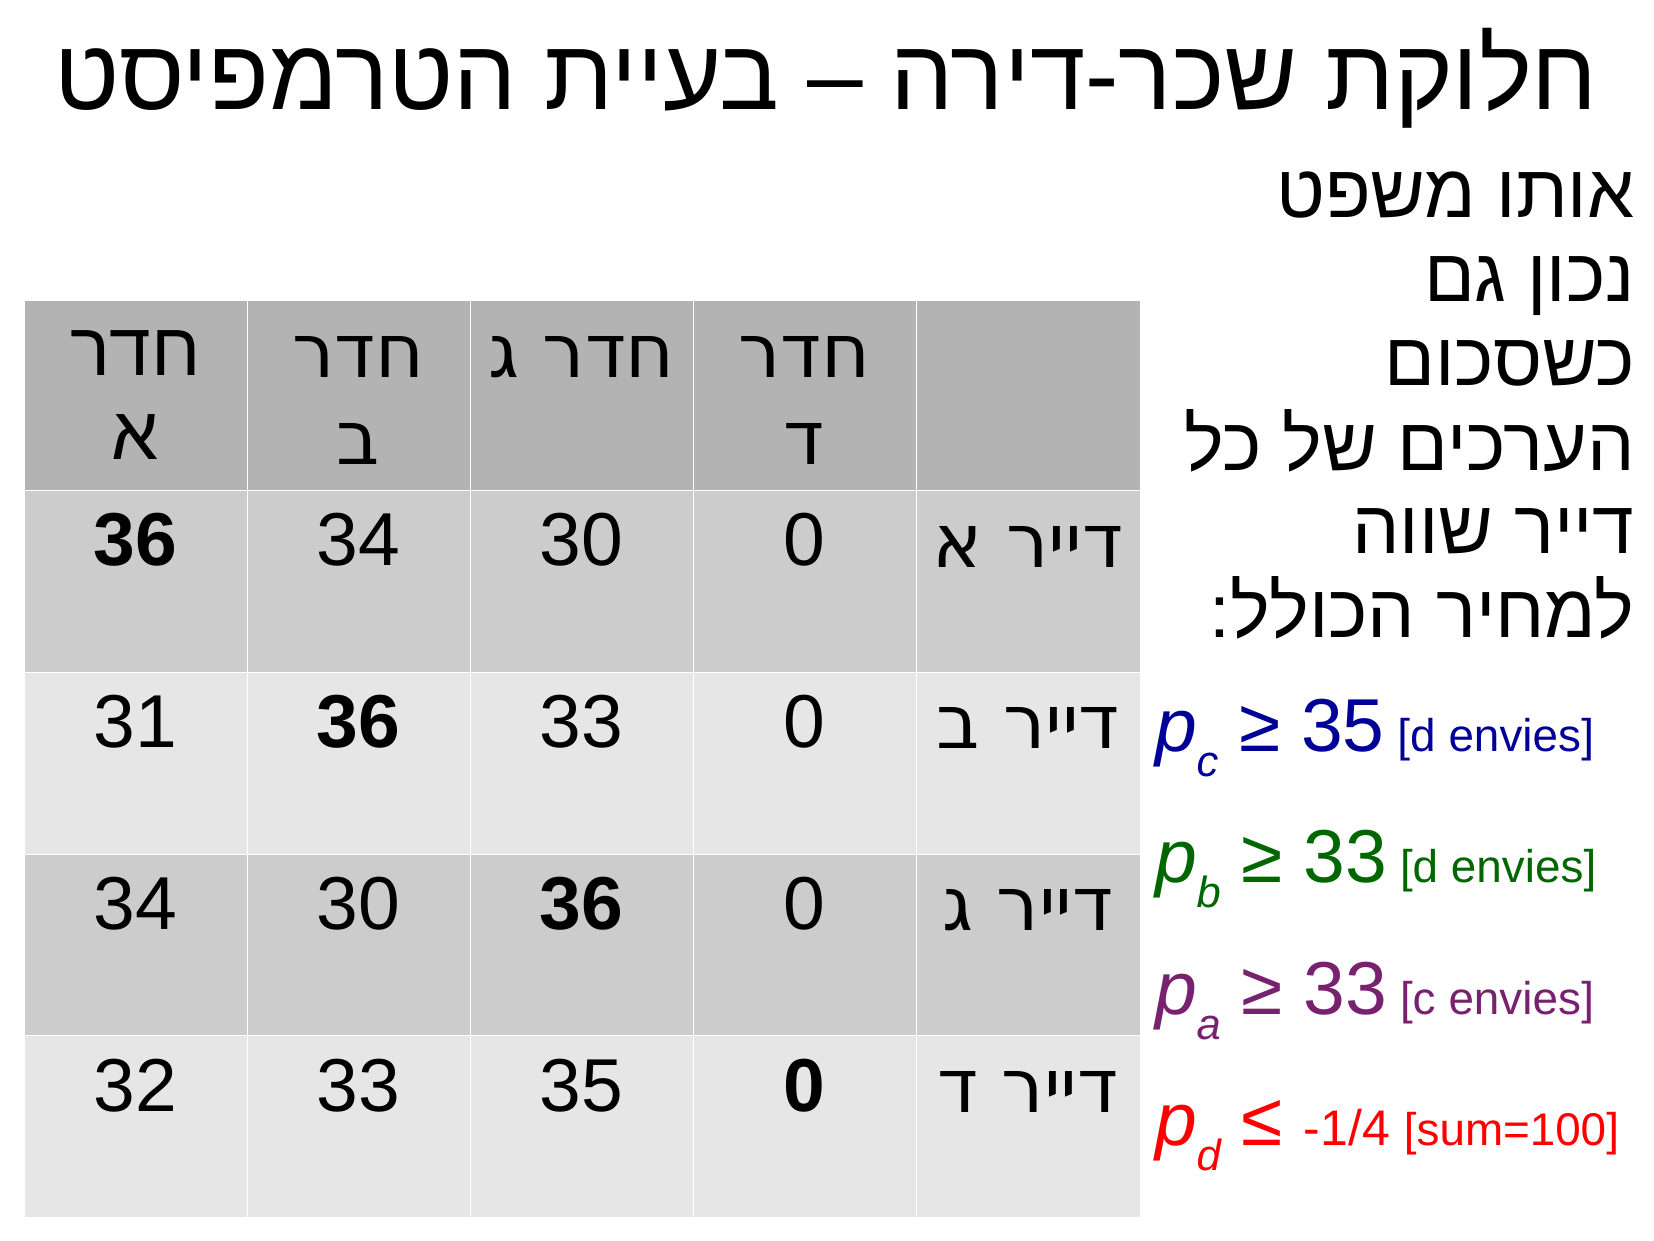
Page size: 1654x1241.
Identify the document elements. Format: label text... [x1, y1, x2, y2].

list אותו משפט נכון גם כשסכום הערכים של כל דייר שווה למחיר הכולל: pc ≥ 35 [d envies] pb ≥ 33 [d envies] pa ≥ 33 [c envies] pd ≤ -1/4 [sum=100] [1155, 150, 1636, 1186]
table_header חדר ב [248, 301, 470, 490]
table_cell 36 [248, 673, 470, 854]
table_cell 0 [694, 1036, 916, 1217]
table_cell 0 [694, 855, 916, 1035]
table_cell 0 [694, 673, 916, 854]
table_cell 33 [471, 673, 693, 854]
table_cell דייר ב [917, 673, 1140, 854]
table_cell 35 [471, 1036, 693, 1217]
table_cell 32 [25, 1036, 247, 1217]
table_header [917, 301, 1140, 490]
table_cell 30 [471, 491, 693, 672]
table_cell 36 [471, 855, 693, 1035]
table_cell 33 [248, 1036, 470, 1217]
table_cell דייר ג [917, 855, 1140, 1035]
table_cell 30 [248, 855, 470, 1035]
table_cell 31 [25, 673, 247, 854]
table_cell דייר ד [917, 1036, 1140, 1217]
title חלוקת שכר-דירה – בעיית הטרמפיסט [0, 0, 1654, 151]
table_header חדר ד [694, 301, 916, 490]
table_header חדר ג [471, 301, 693, 490]
table_cell דייר א [917, 491, 1140, 672]
table_cell 36 [25, 491, 247, 672]
table_header חדר א [25, 301, 247, 490]
table_cell 34 [25, 855, 247, 1035]
table_cell 34 [248, 491, 470, 672]
table_cell 0 [694, 491, 916, 672]
